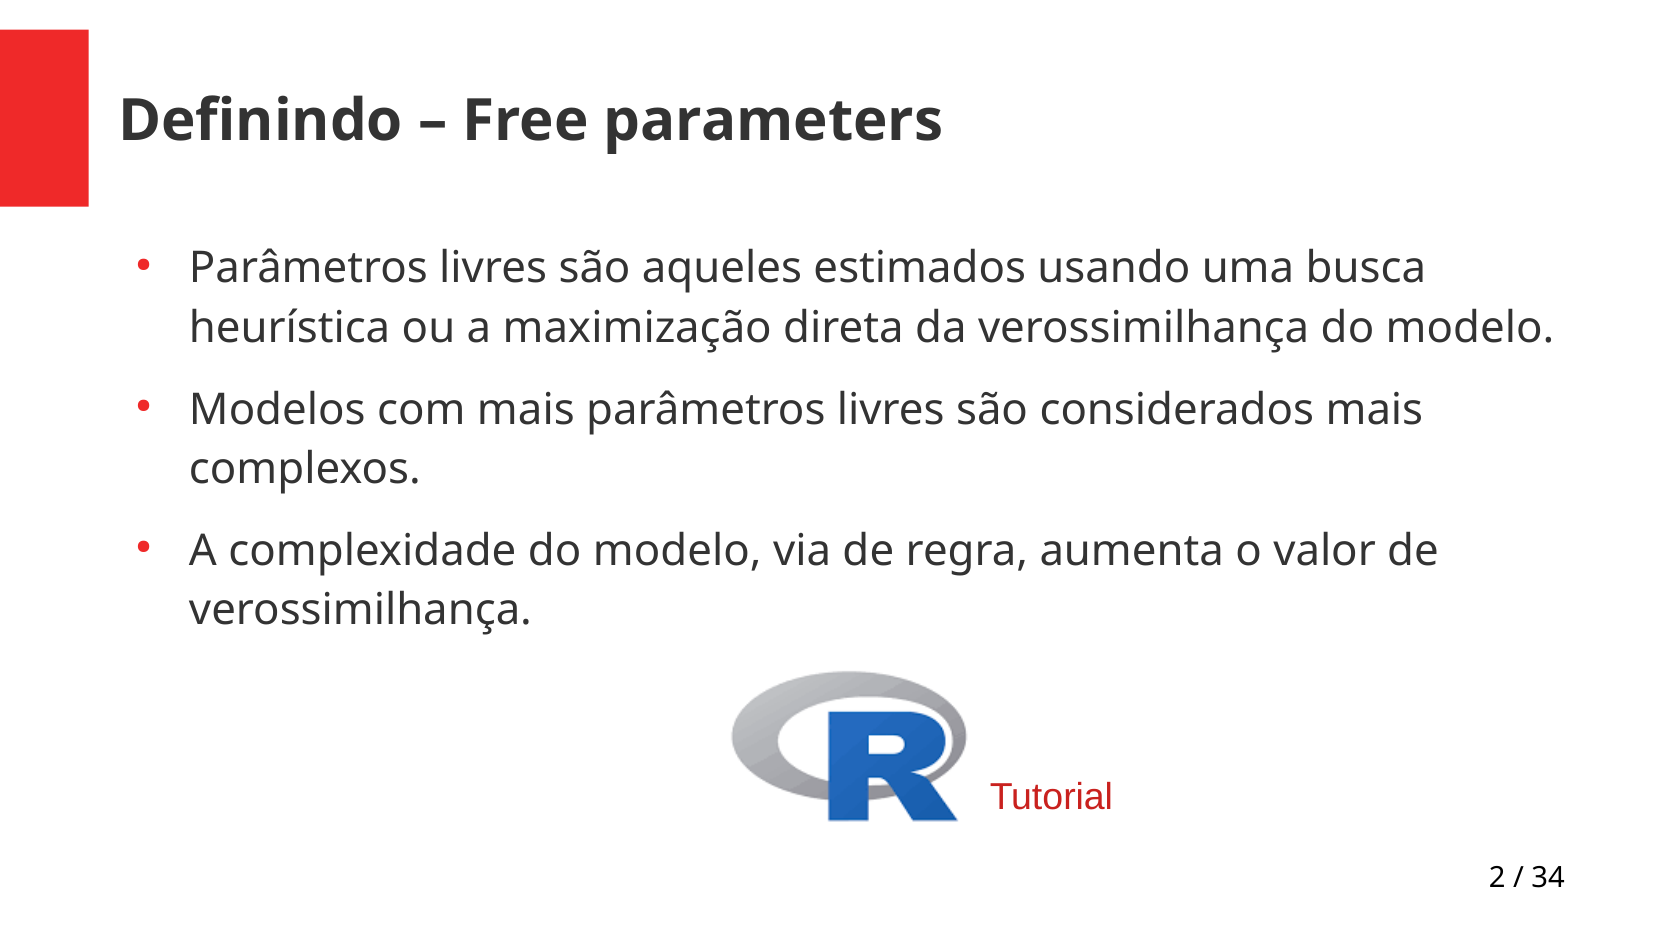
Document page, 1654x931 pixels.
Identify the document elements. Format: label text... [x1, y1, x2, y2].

title Definindo – Free parameters [118, 29, 1595, 207]
text_box Tutorial [975, 768, 1129, 826]
picture [675, 590, 1074, 901]
list Parâmetros livres são aqueles estimados usando uma busca heurística ou a maximização direta da verossimilhança do modelo. Modelos com mais parâmetros livres são considerados mais complexos. A complexidade do modelo, via de regra, aumenta o valor de verossimilhança. [118, 236, 1595, 798]
